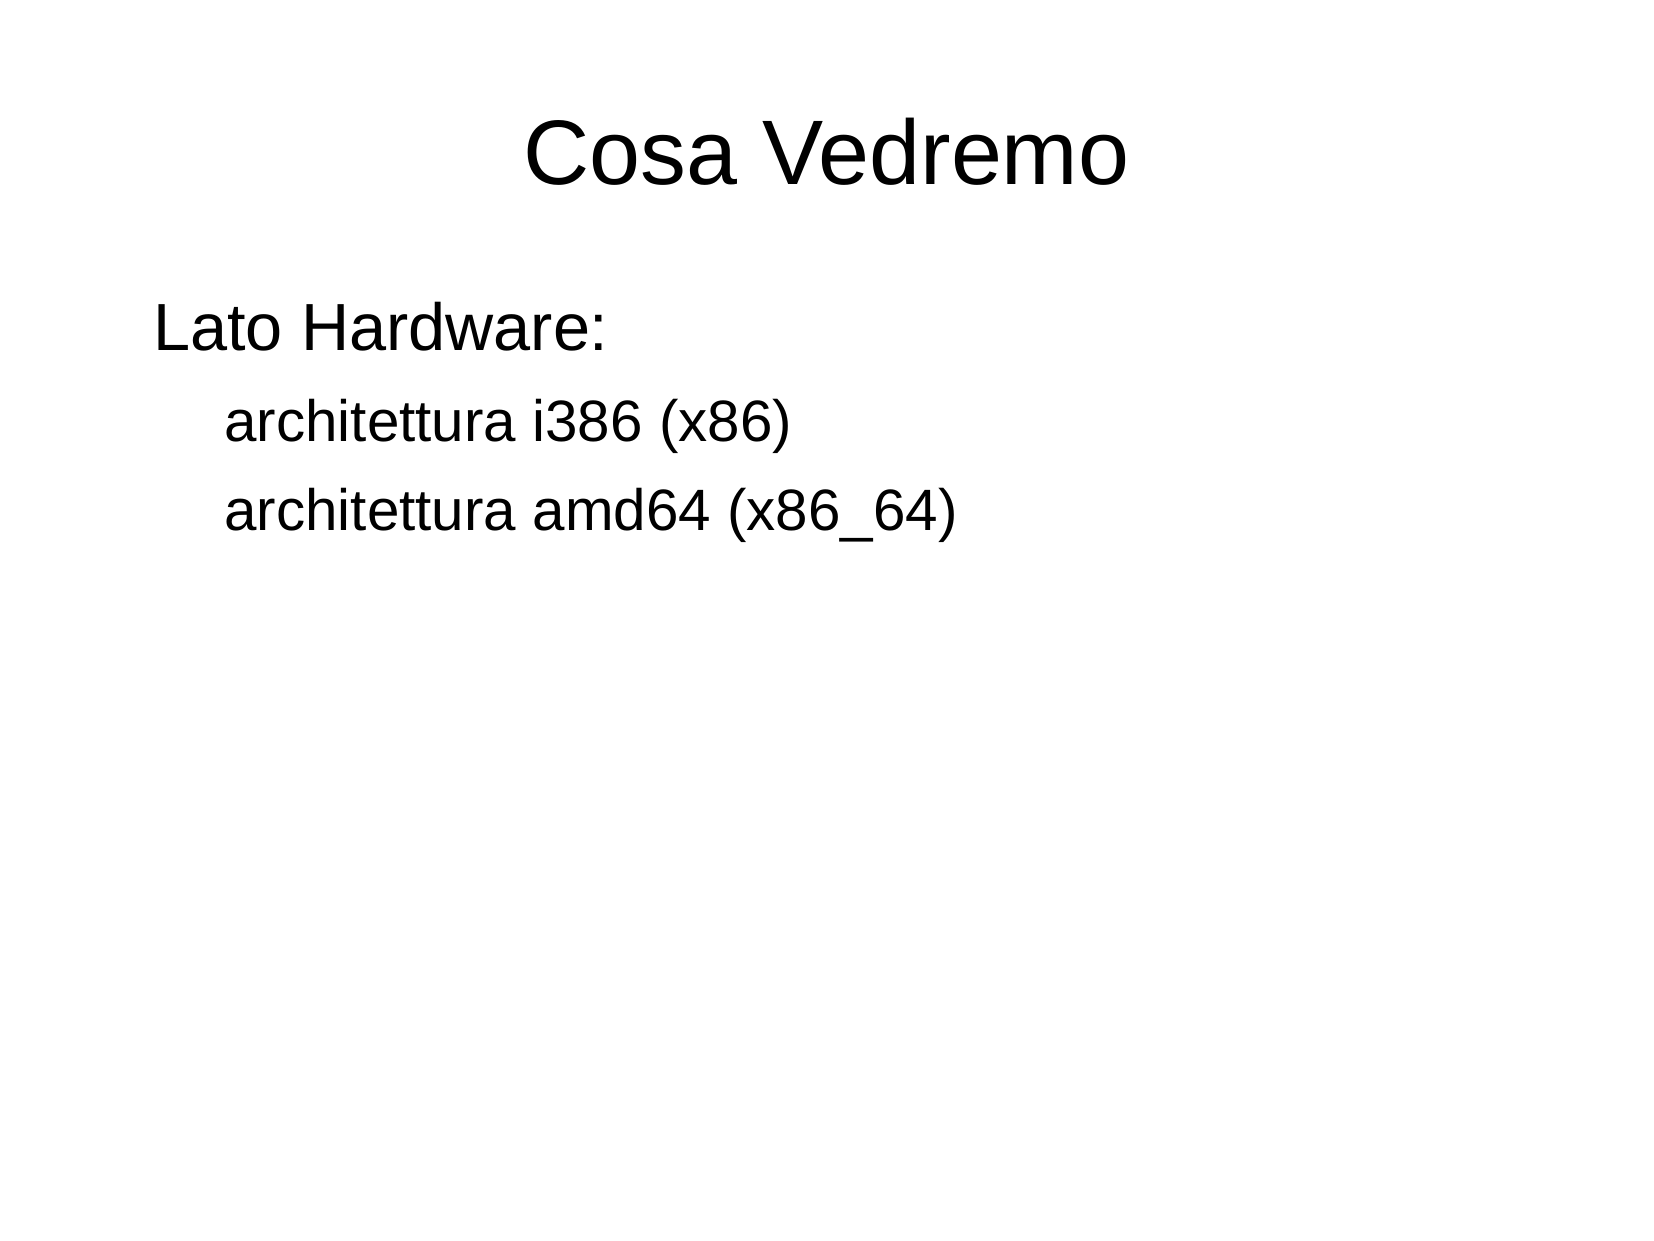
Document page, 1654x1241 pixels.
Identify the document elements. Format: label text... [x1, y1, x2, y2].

list Lato Hardware: architettura i386 (x86) architettura amd64 (x86_64) [82, 290, 1571, 1010]
title Cosa Vedremo [82, 49, 1571, 257]
